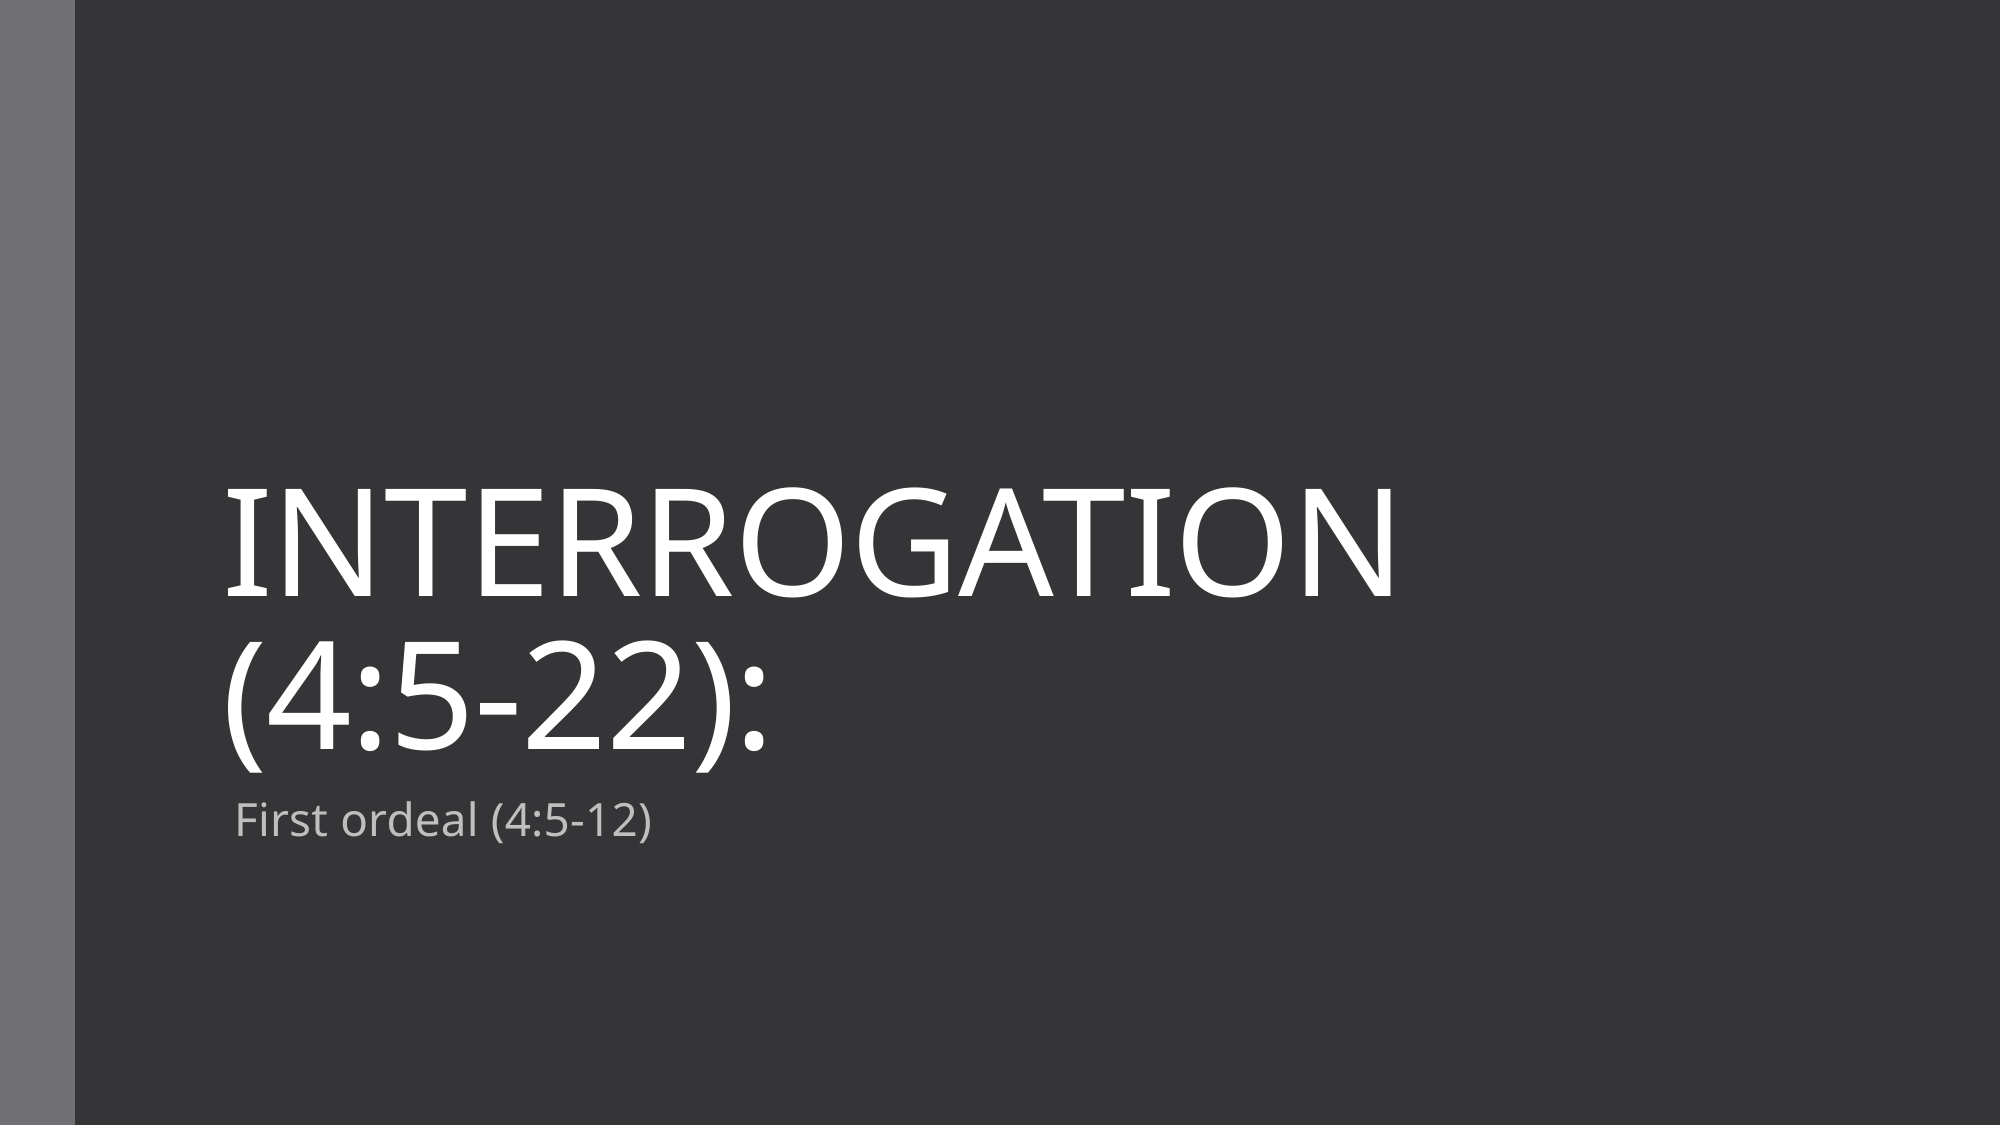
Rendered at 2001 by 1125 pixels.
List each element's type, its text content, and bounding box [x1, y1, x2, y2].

title INTERROGATION (4:5-22): [206, 124, 1752, 787]
subtitle First ordeal (4:5-12) [206, 787, 1752, 1066]
